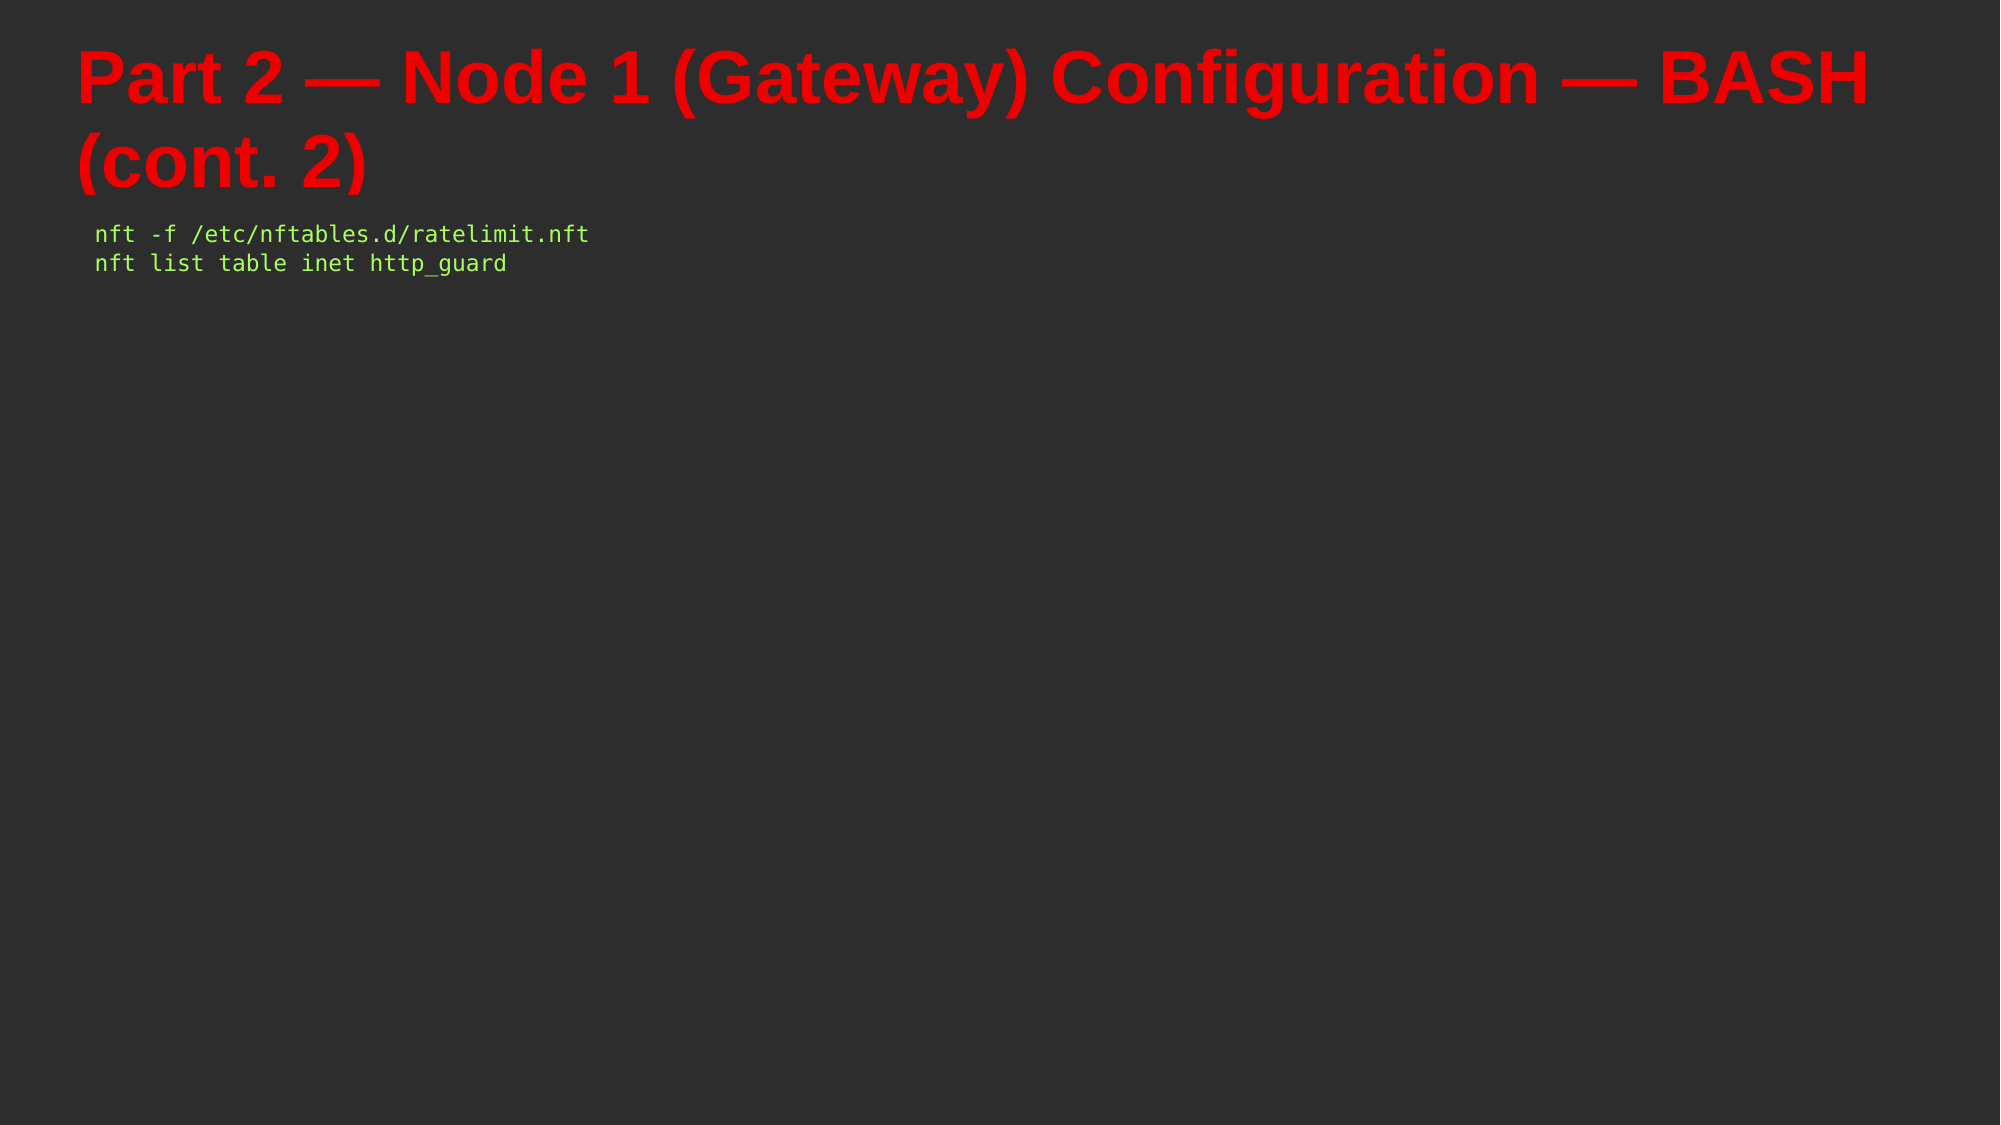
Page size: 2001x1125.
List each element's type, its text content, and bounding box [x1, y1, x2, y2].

text_box nft -f /etc/nftables.d/ratelimit.nft nft list table inet http_guard [59, 194, 1942, 1093]
text_box Part 2 — Node 1 (Gateway) Configuration — BASH (cont. 2) [59, 23, 1942, 178]
